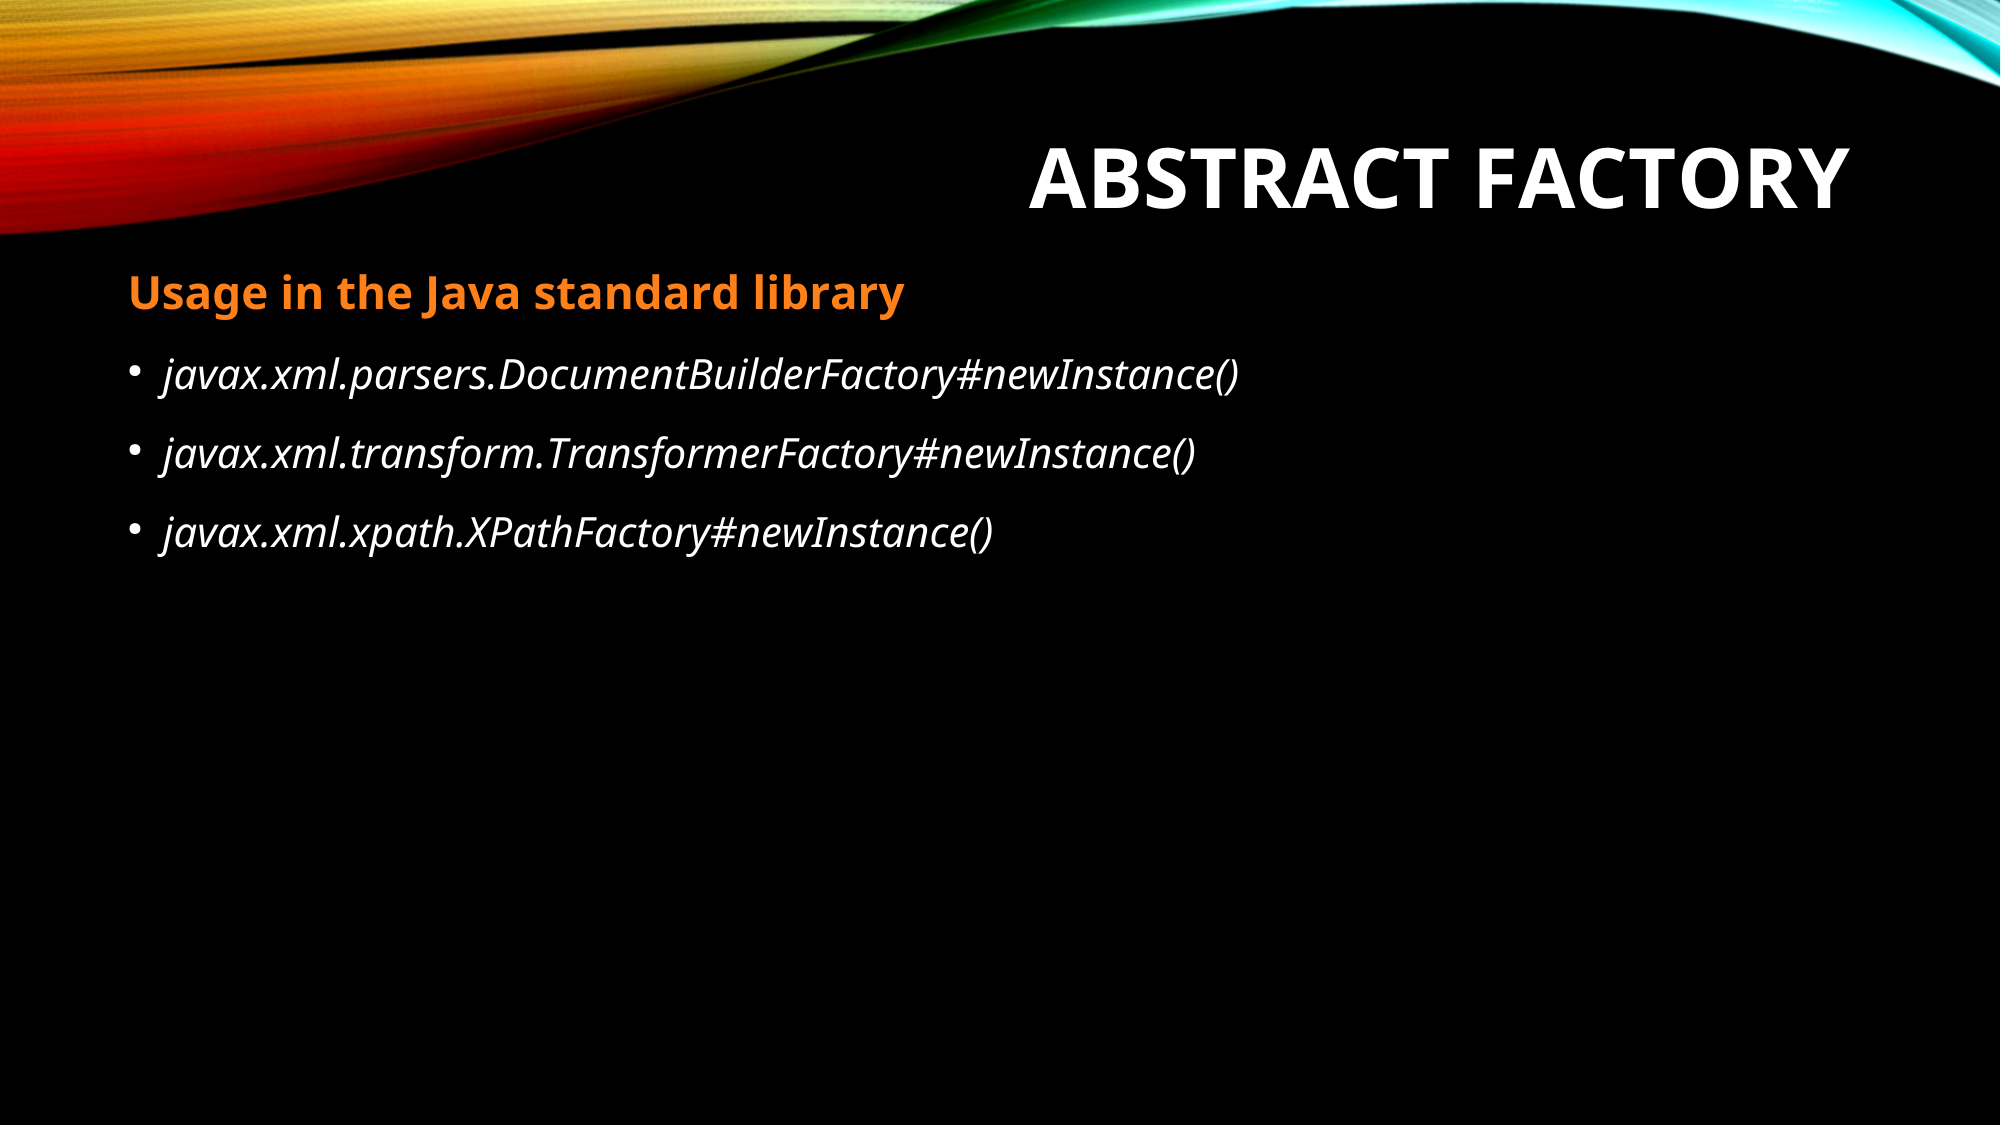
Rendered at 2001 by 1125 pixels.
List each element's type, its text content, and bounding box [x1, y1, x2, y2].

list Usage in the Java standard library javax.xml.parsers.DocumentBuilderFactory#newInstance() javax.xml.transform.TransformerFactory#newInstance() javax.xml.xpath.XPathFactory#newInstance() [112, 266, 1966, 1081]
picture [0, 0, 2001, 237]
title ABSTRACT FACTORY [474, 125, 1888, 266]
